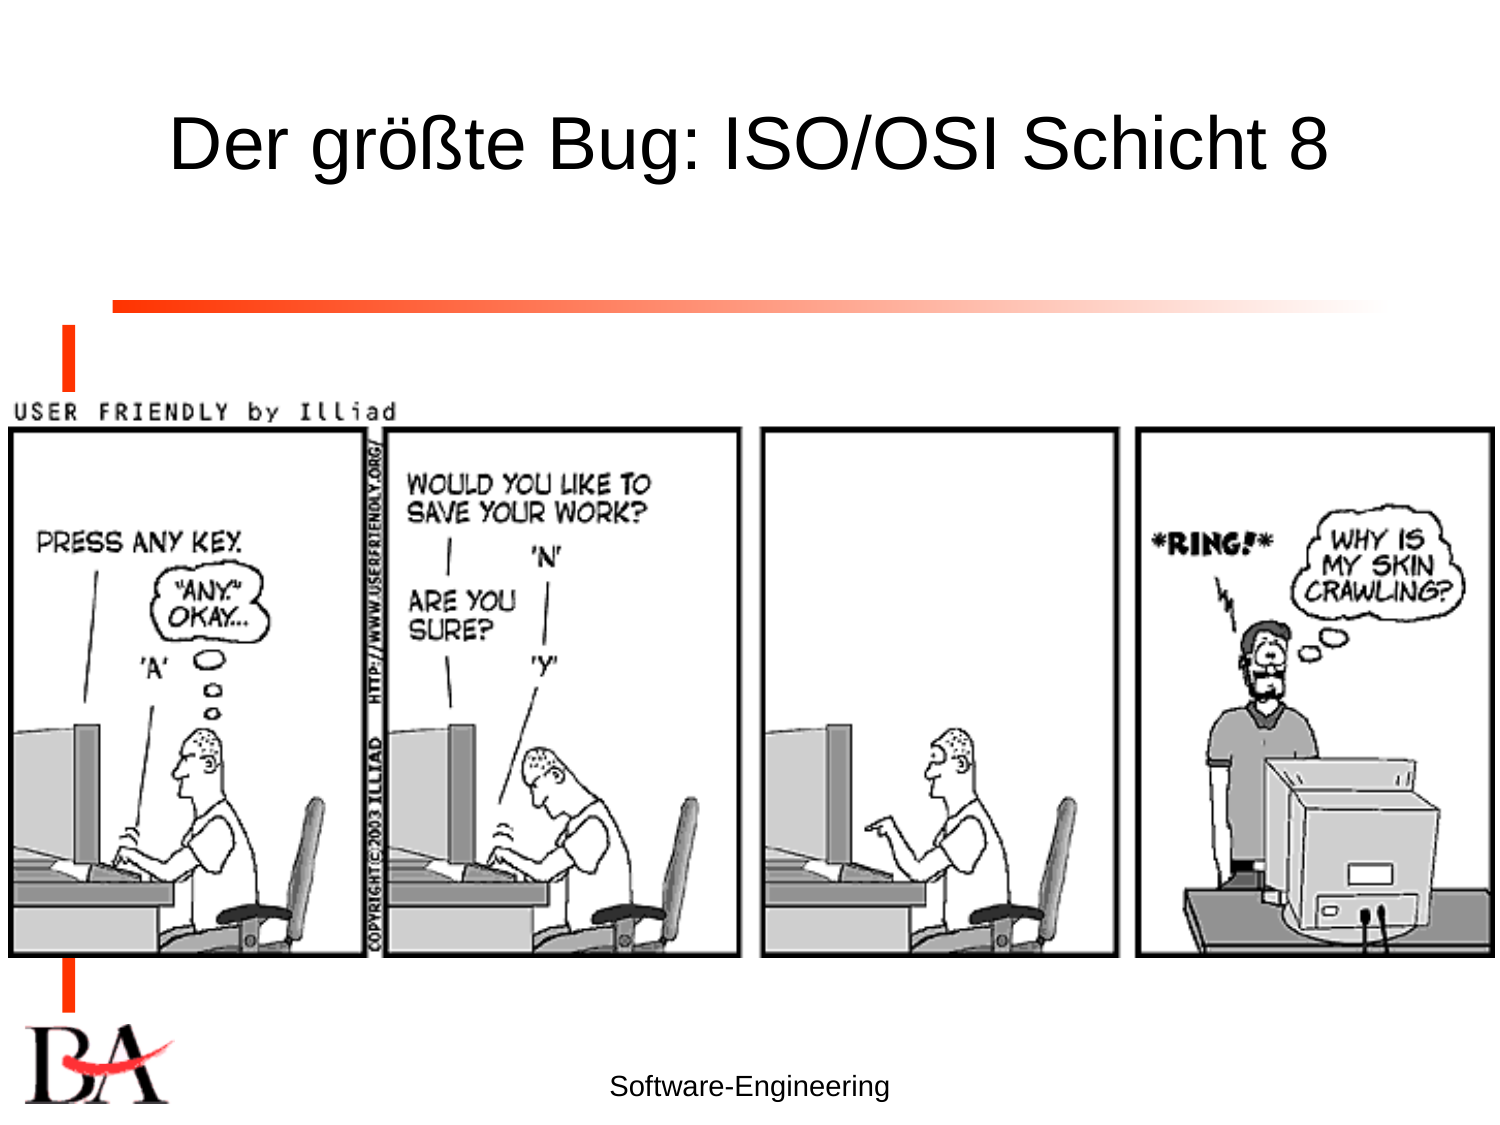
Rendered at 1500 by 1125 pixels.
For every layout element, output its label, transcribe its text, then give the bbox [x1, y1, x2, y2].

title Der größte Bug: ISO/OSI Schicht 8 [112, 28, 1388, 259]
picture [24, 1024, 175, 1104]
picture [8, 392, 1495, 958]
